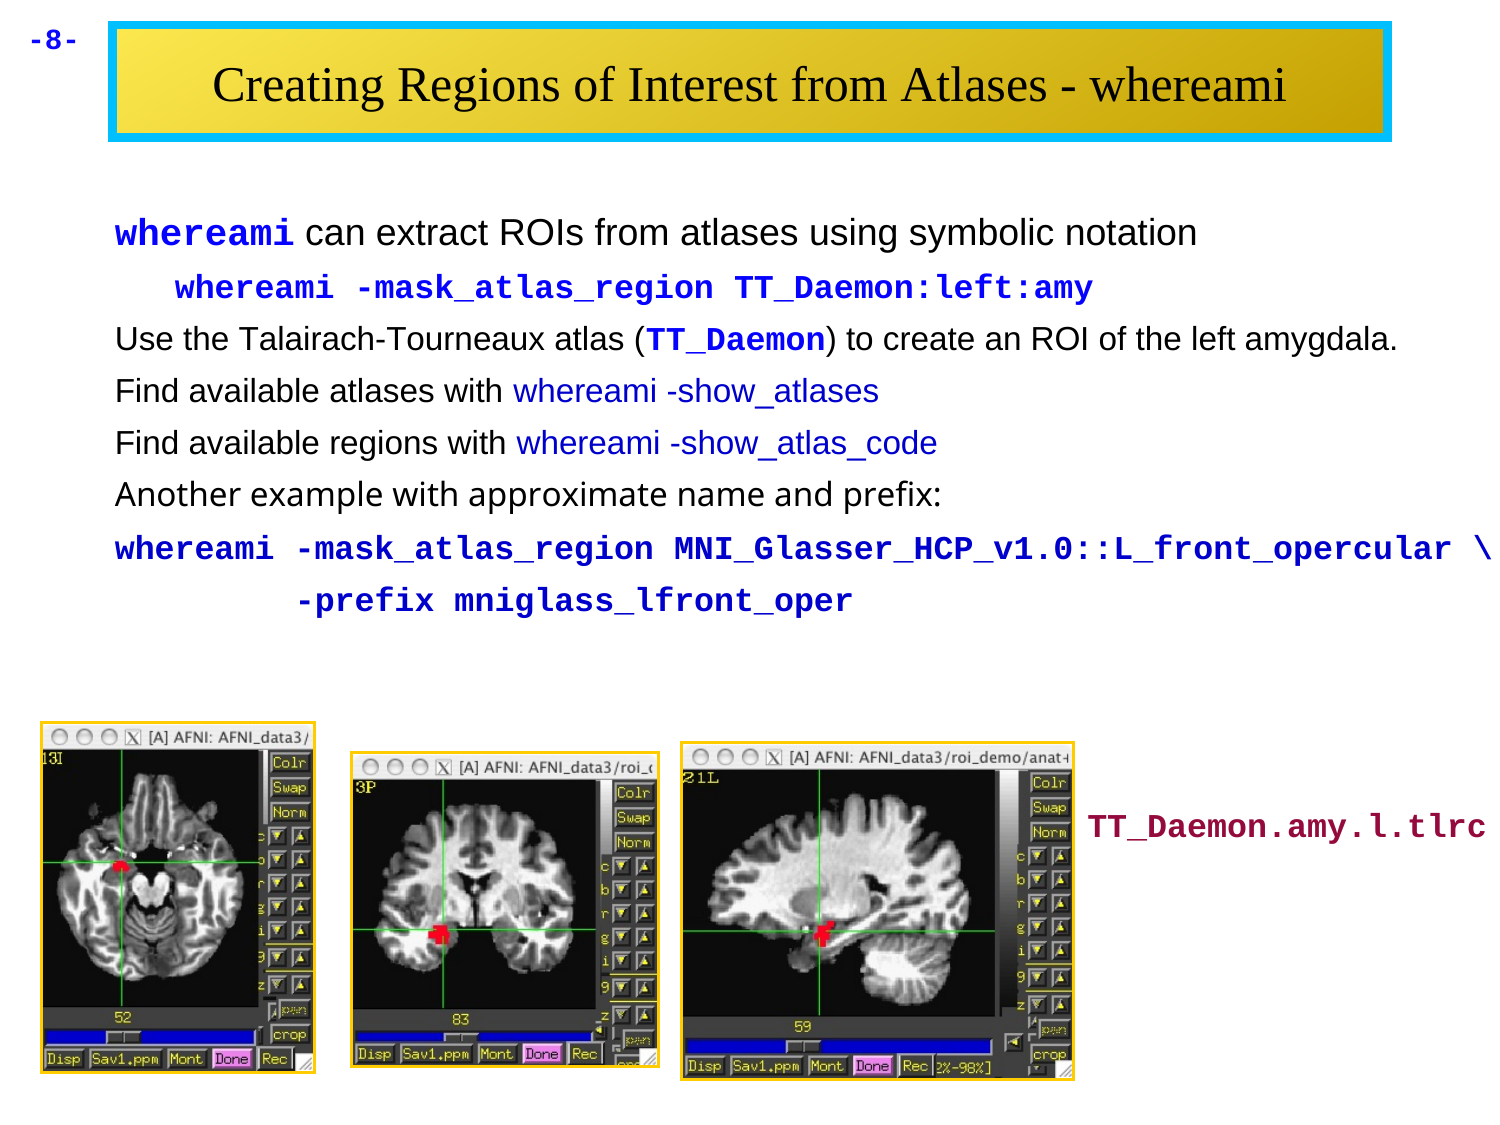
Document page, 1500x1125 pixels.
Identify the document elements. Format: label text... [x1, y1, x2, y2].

text_box whereami can extract ROIs from atlases using symbolic notation whereami -mask_atlas_region TT_Daemon:left:amy Use the Talairach-Tourneaux atlas (TT_Daemon) to create an ROI of the left amygdala. Find available atlases with whereami -show_atlases Find available regions with whereami -show_atlas_code Another example with approximate name and prefix: whereami -mask_atlas_region MNI_Glasser_HCP_v1.0::L_front_opercular \ -prefix mniglass_lfront_oper [99, 195, 1500, 662]
title Creating Regions of Interest from Atlases - whereami [112, 24, 1388, 138]
picture [683, 744, 1073, 1078]
picture [353, 754, 657, 1066]
picture [42, 724, 313, 1071]
text_box TT_Daemon.amy.l.tlrc [1072, 796, 1500, 852]
